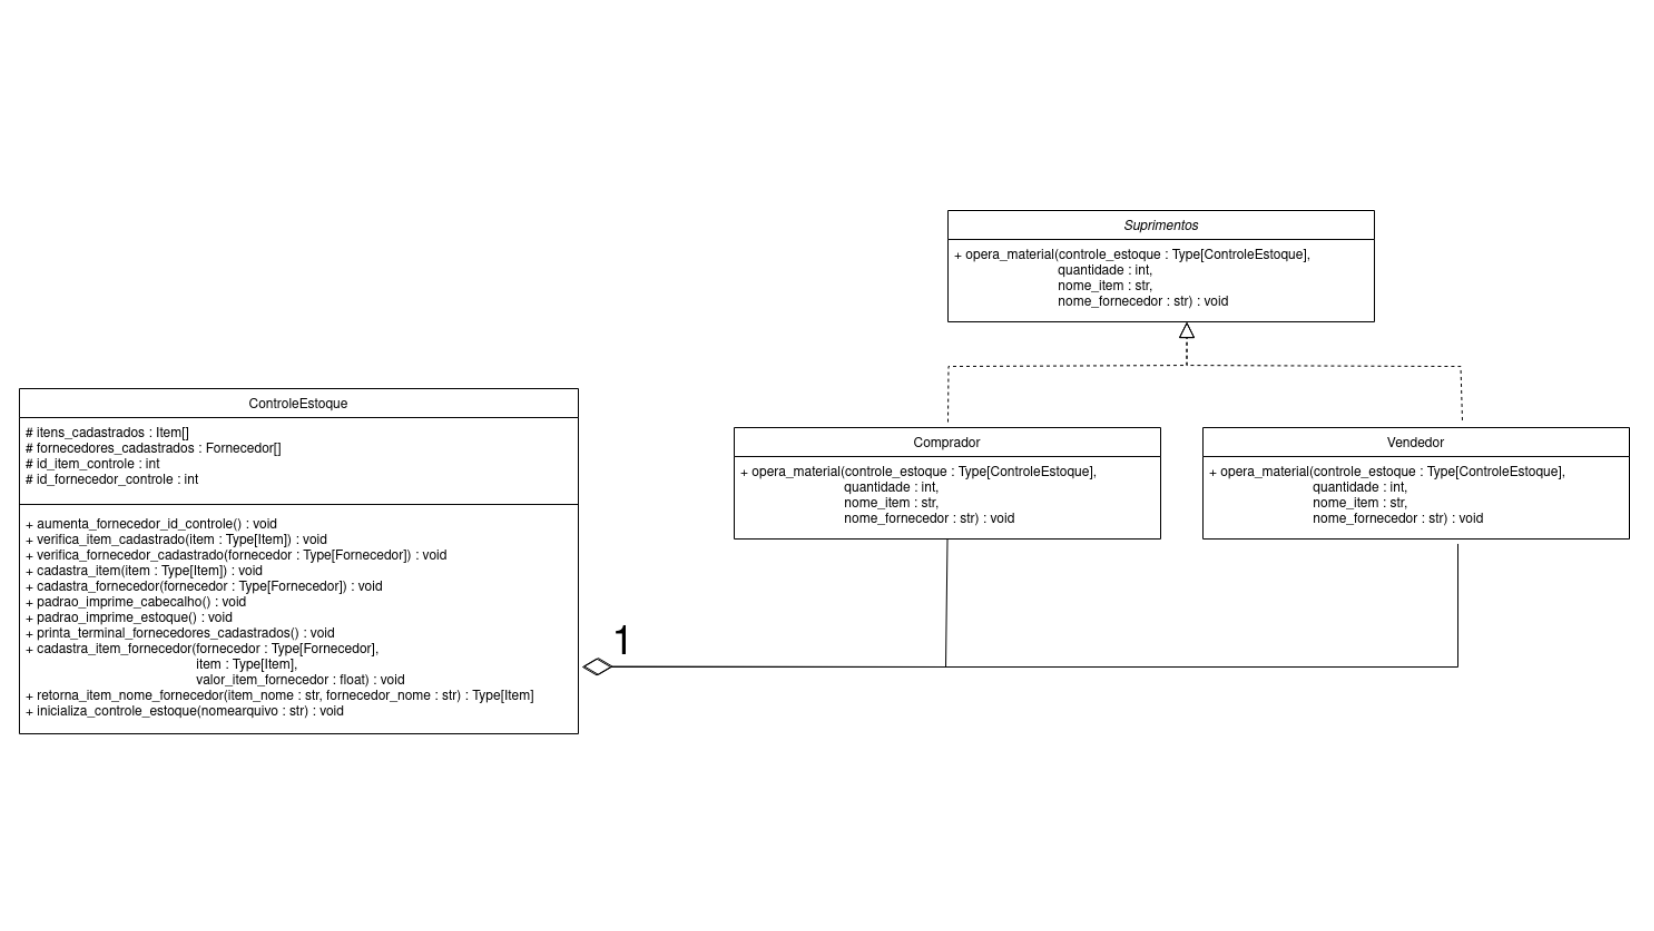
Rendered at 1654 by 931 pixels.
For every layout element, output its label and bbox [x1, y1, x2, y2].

picture [0, 210, 1654, 778]
